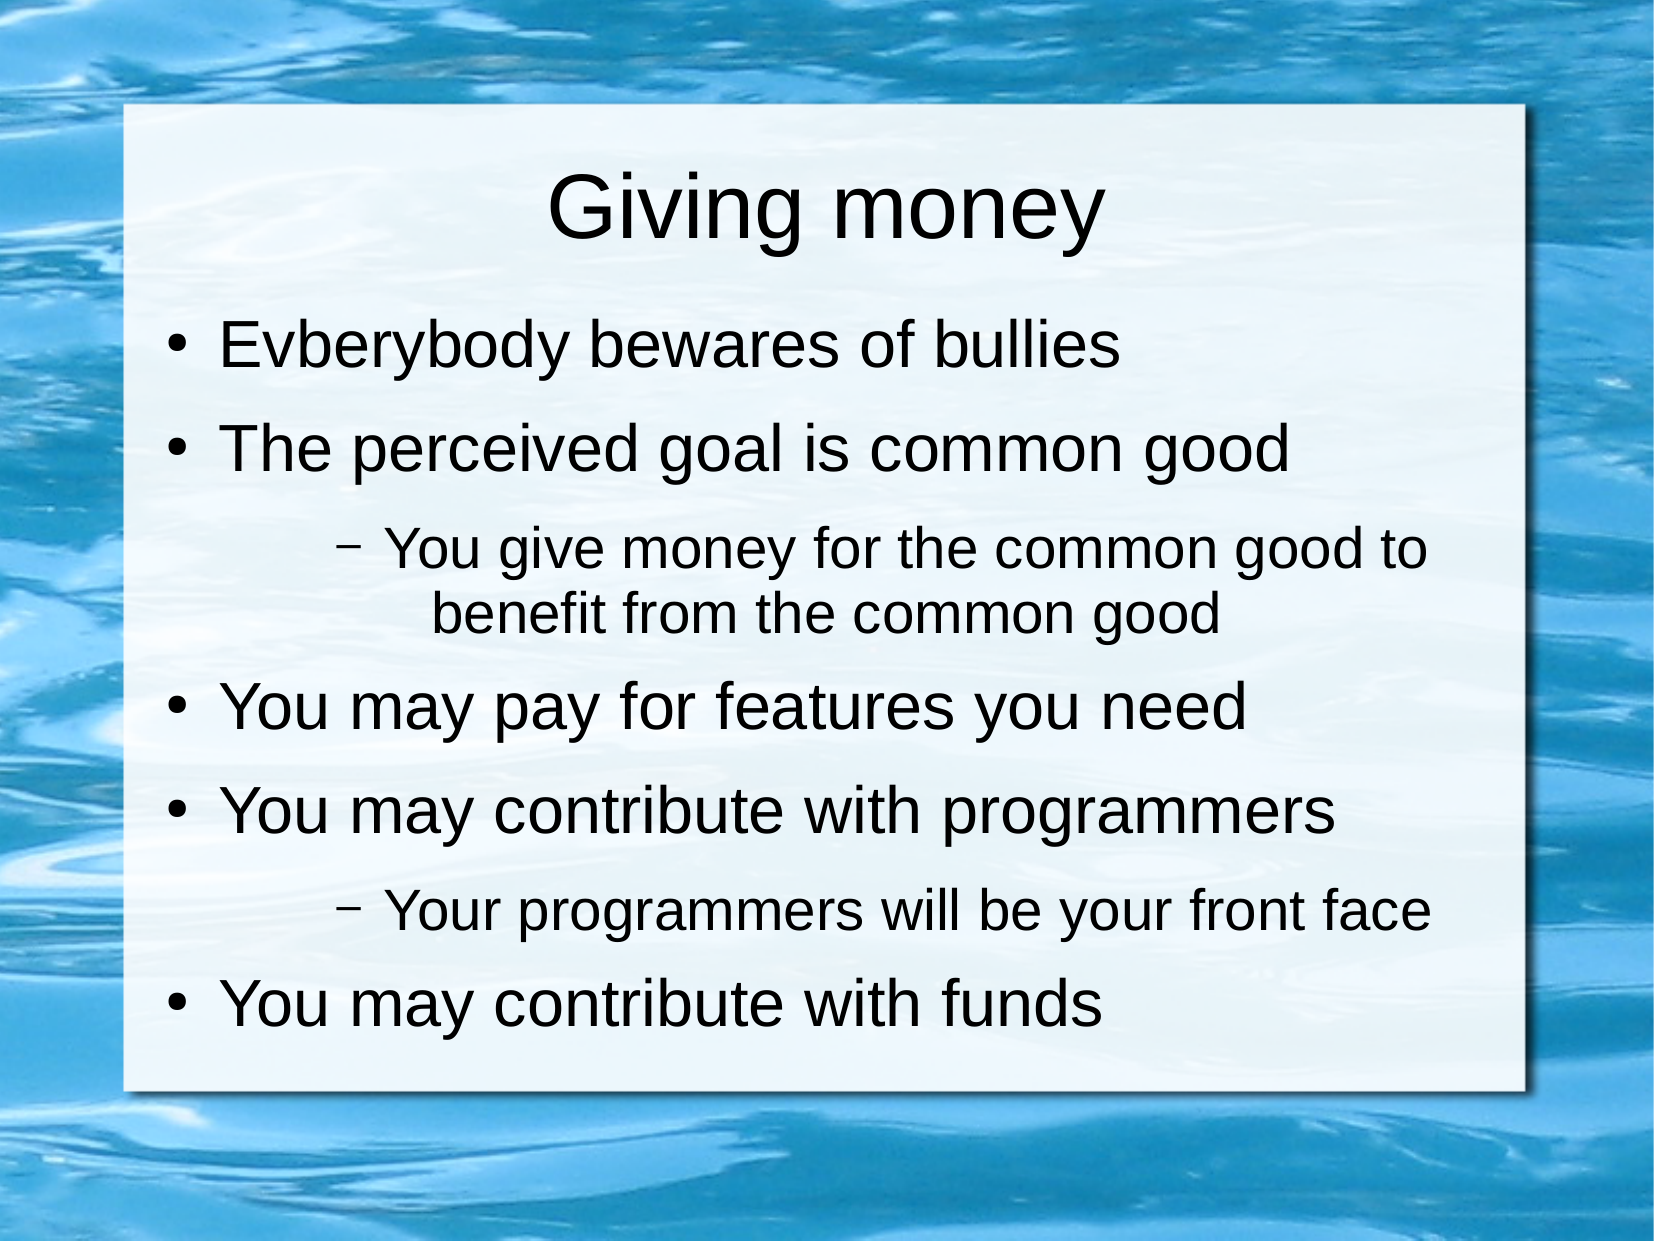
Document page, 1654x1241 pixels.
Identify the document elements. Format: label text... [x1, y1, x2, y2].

title Giving money [147, 125, 1506, 288]
picture [0, 0, 1654, 1241]
list Evberybody bewares of bullies The perceived goal is common good You give money for the common good to benefit from the common good You may pay for features you need You may contribute with programmers Your programmers will be your front face You may contribute with funds [147, 307, 1506, 1111]
